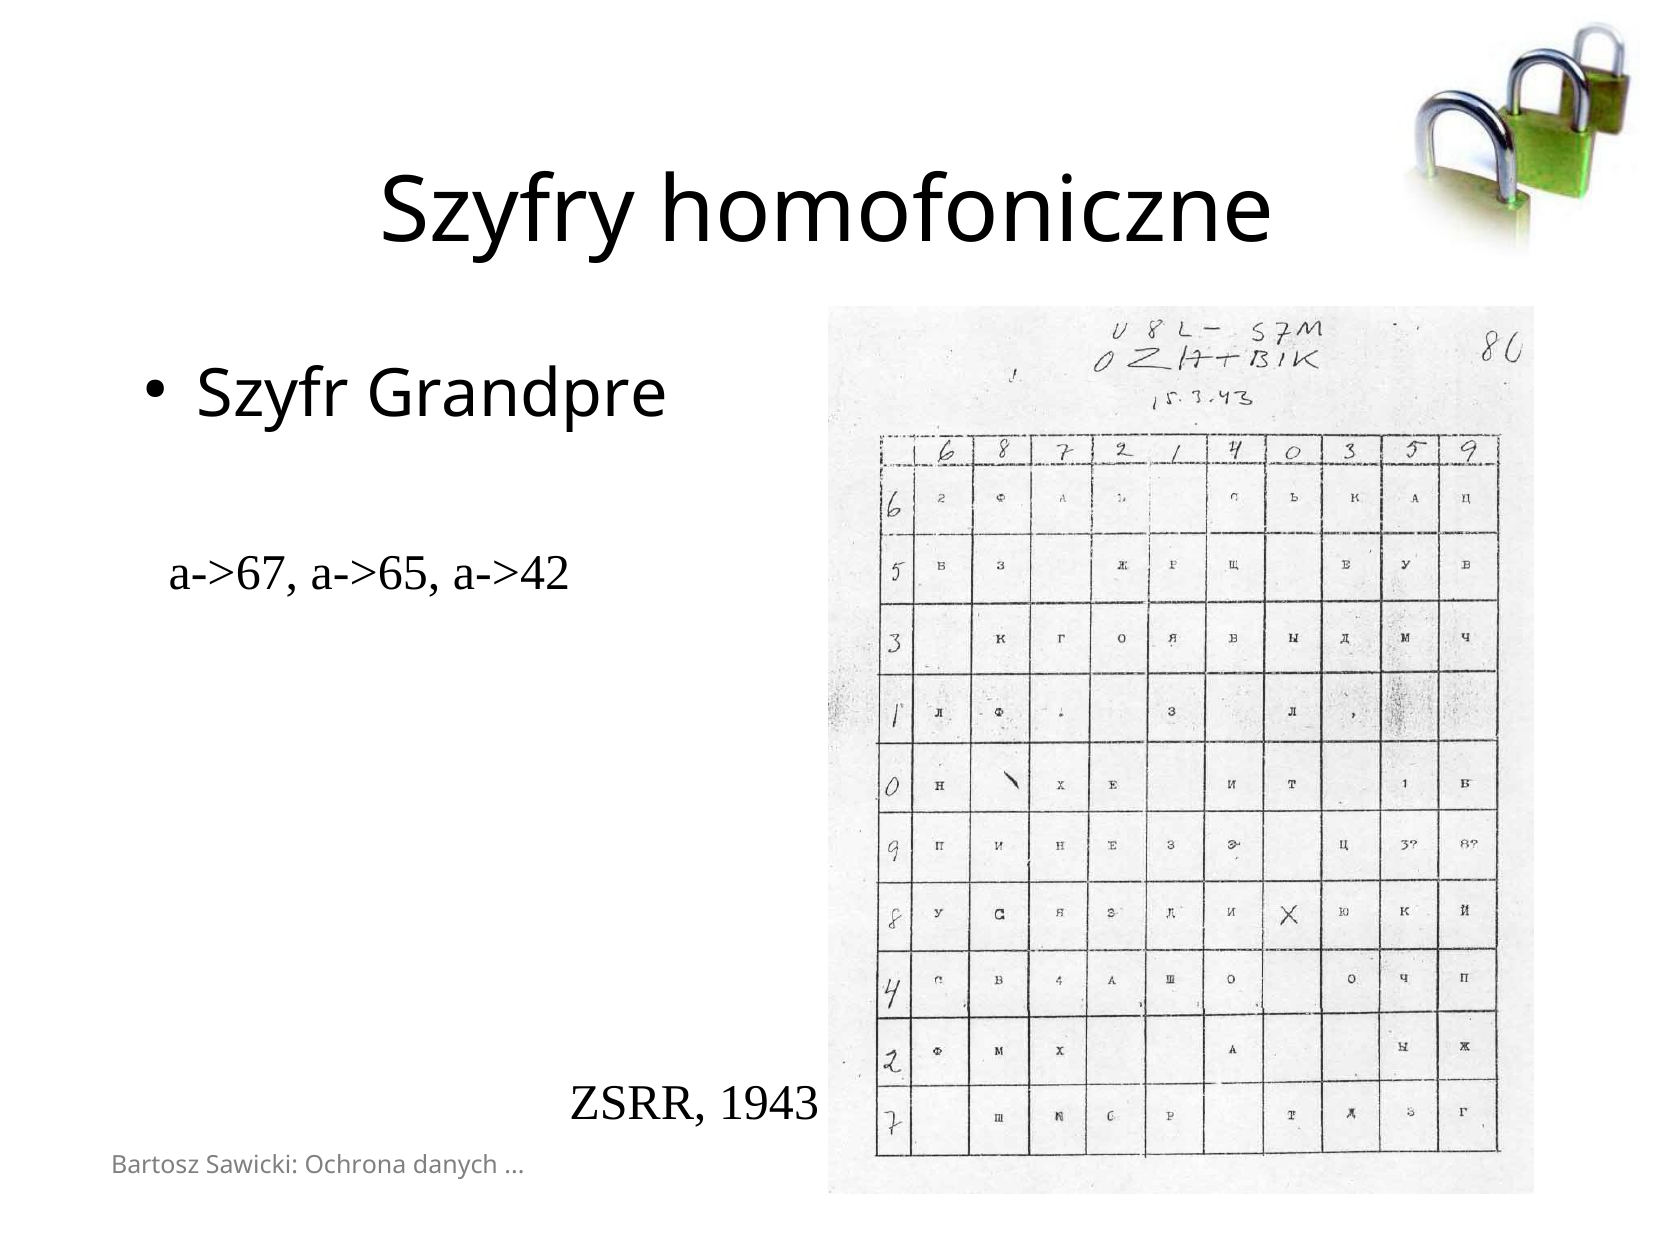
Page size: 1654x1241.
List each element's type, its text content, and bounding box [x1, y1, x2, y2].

picture [828, 306, 1534, 1194]
text_box ZSRR, 1943 [569, 1075, 878, 1132]
text_box a->67, a->65, a->42 [168, 544, 815, 601]
list Szyfr Grandpre [125, 344, 828, 1127]
picture [1385, 14, 1640, 266]
list Szyfr Grandpre [1534, 344, 1538, 1127]
title Szyfry homofoniczne [121, 102, 1534, 311]
